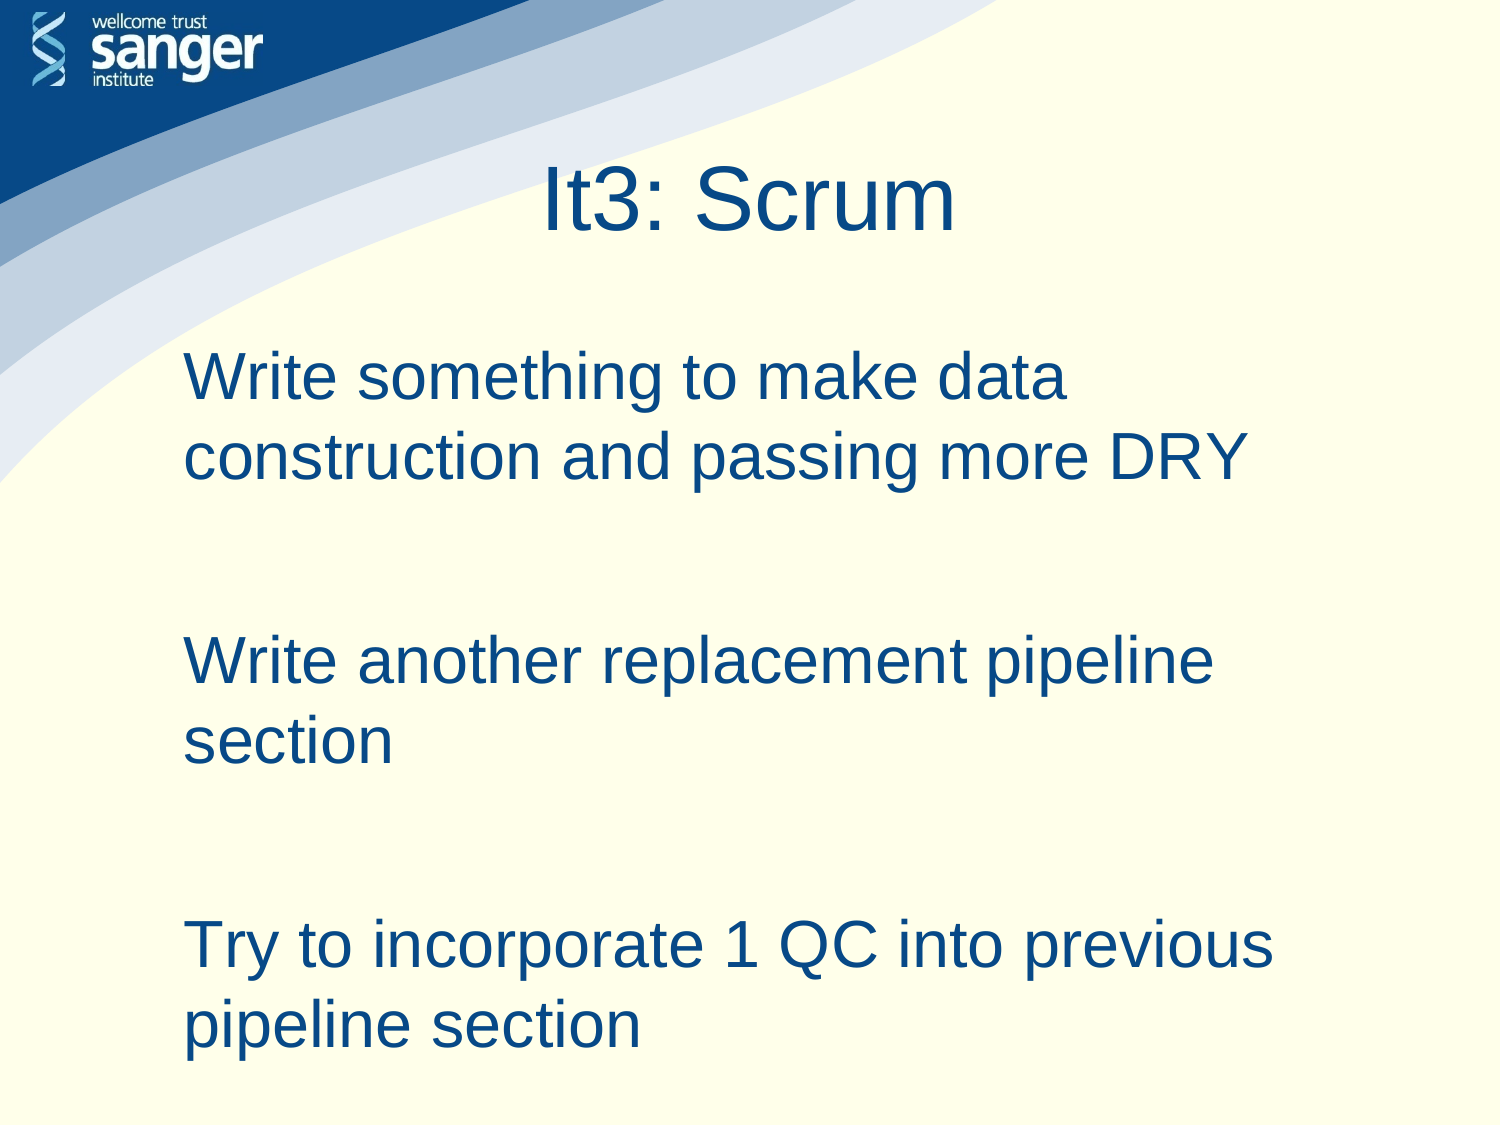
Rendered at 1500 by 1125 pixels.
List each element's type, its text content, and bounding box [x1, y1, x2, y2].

picture [12, 12, 263, 86]
title It3: Scrum [112, 75, 1388, 312]
list Write something to make data construction and passing more DRY Write another replacement pipeline section Try to incorporate 1 QC into previous pipeline section [112, 324, 1388, 1054]
